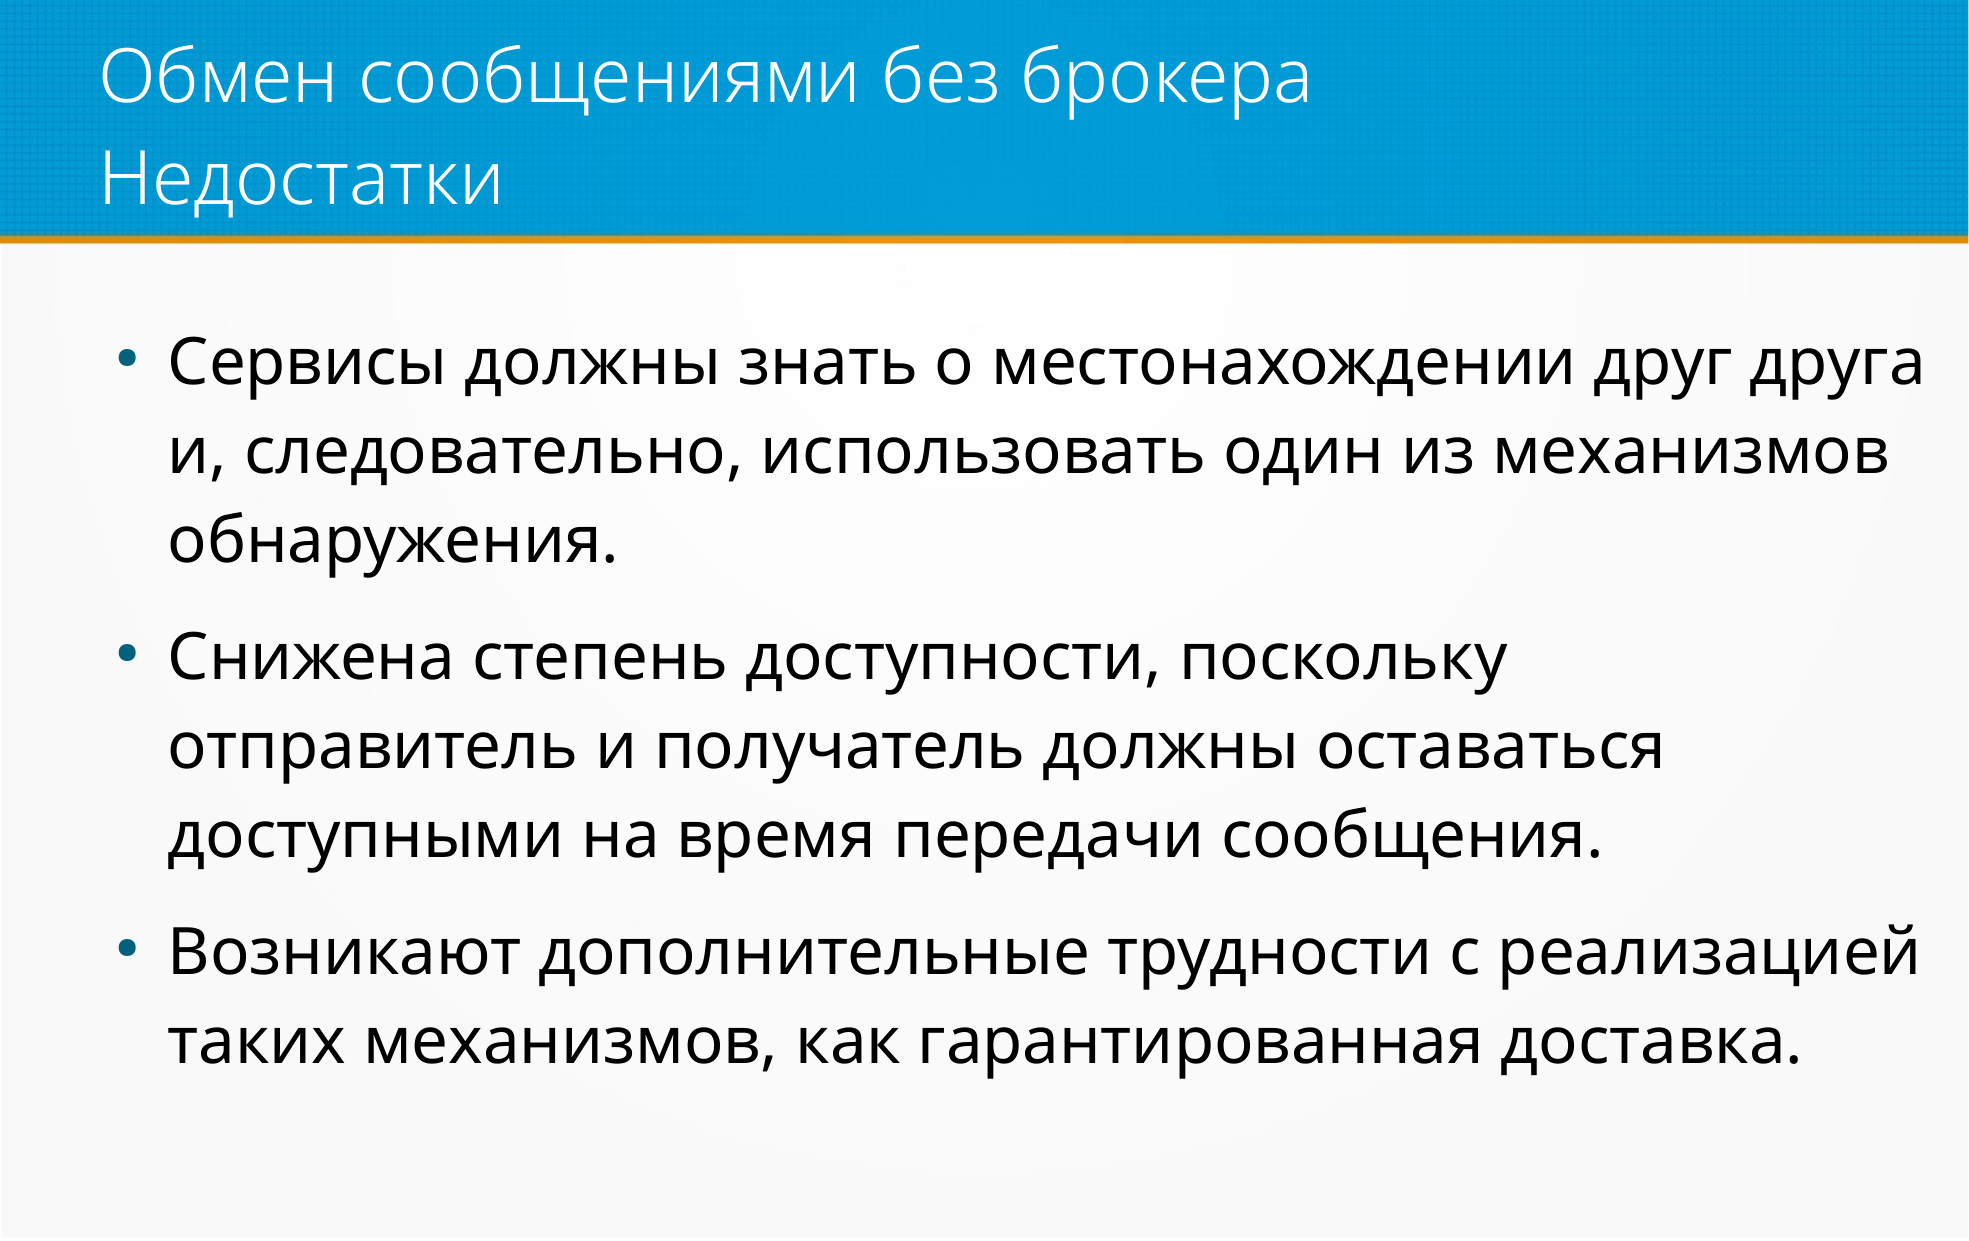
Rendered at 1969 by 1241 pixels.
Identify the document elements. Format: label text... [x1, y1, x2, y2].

list Сервисы должны знать о местонахождении друг друга и, следовательно, использовать один из механизмов обнаружения. Снижена степень доступности, поскольку отправитель и получатель должны оставаться доступными на время передачи сообщения. Возникают дополнительные трудности с реализацией таких механизмов, как гарантированная доставка. [98, 315, 1926, 1170]
picture [0, 233, 1969, 1241]
title Обмен сообщениями без брокера Недостатки [98, 19, 1870, 227]
